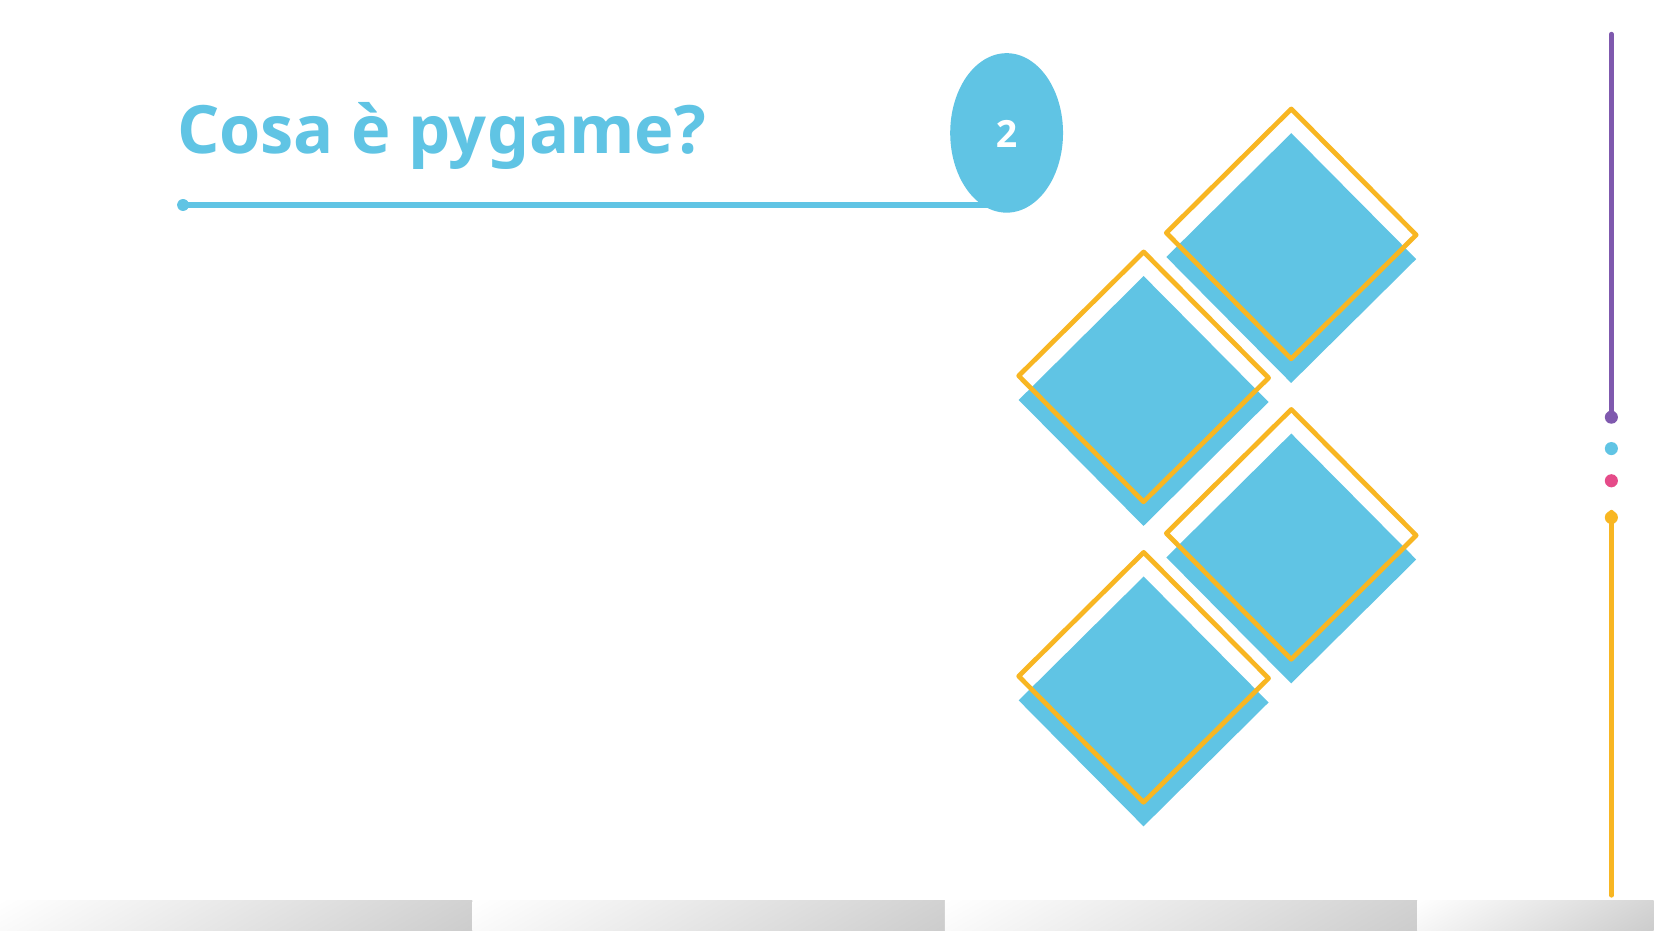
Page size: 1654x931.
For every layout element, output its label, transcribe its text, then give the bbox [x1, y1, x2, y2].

title Cosa è pygame? [177, 82, 886, 201]
text_box 2 [950, 53, 1064, 213]
